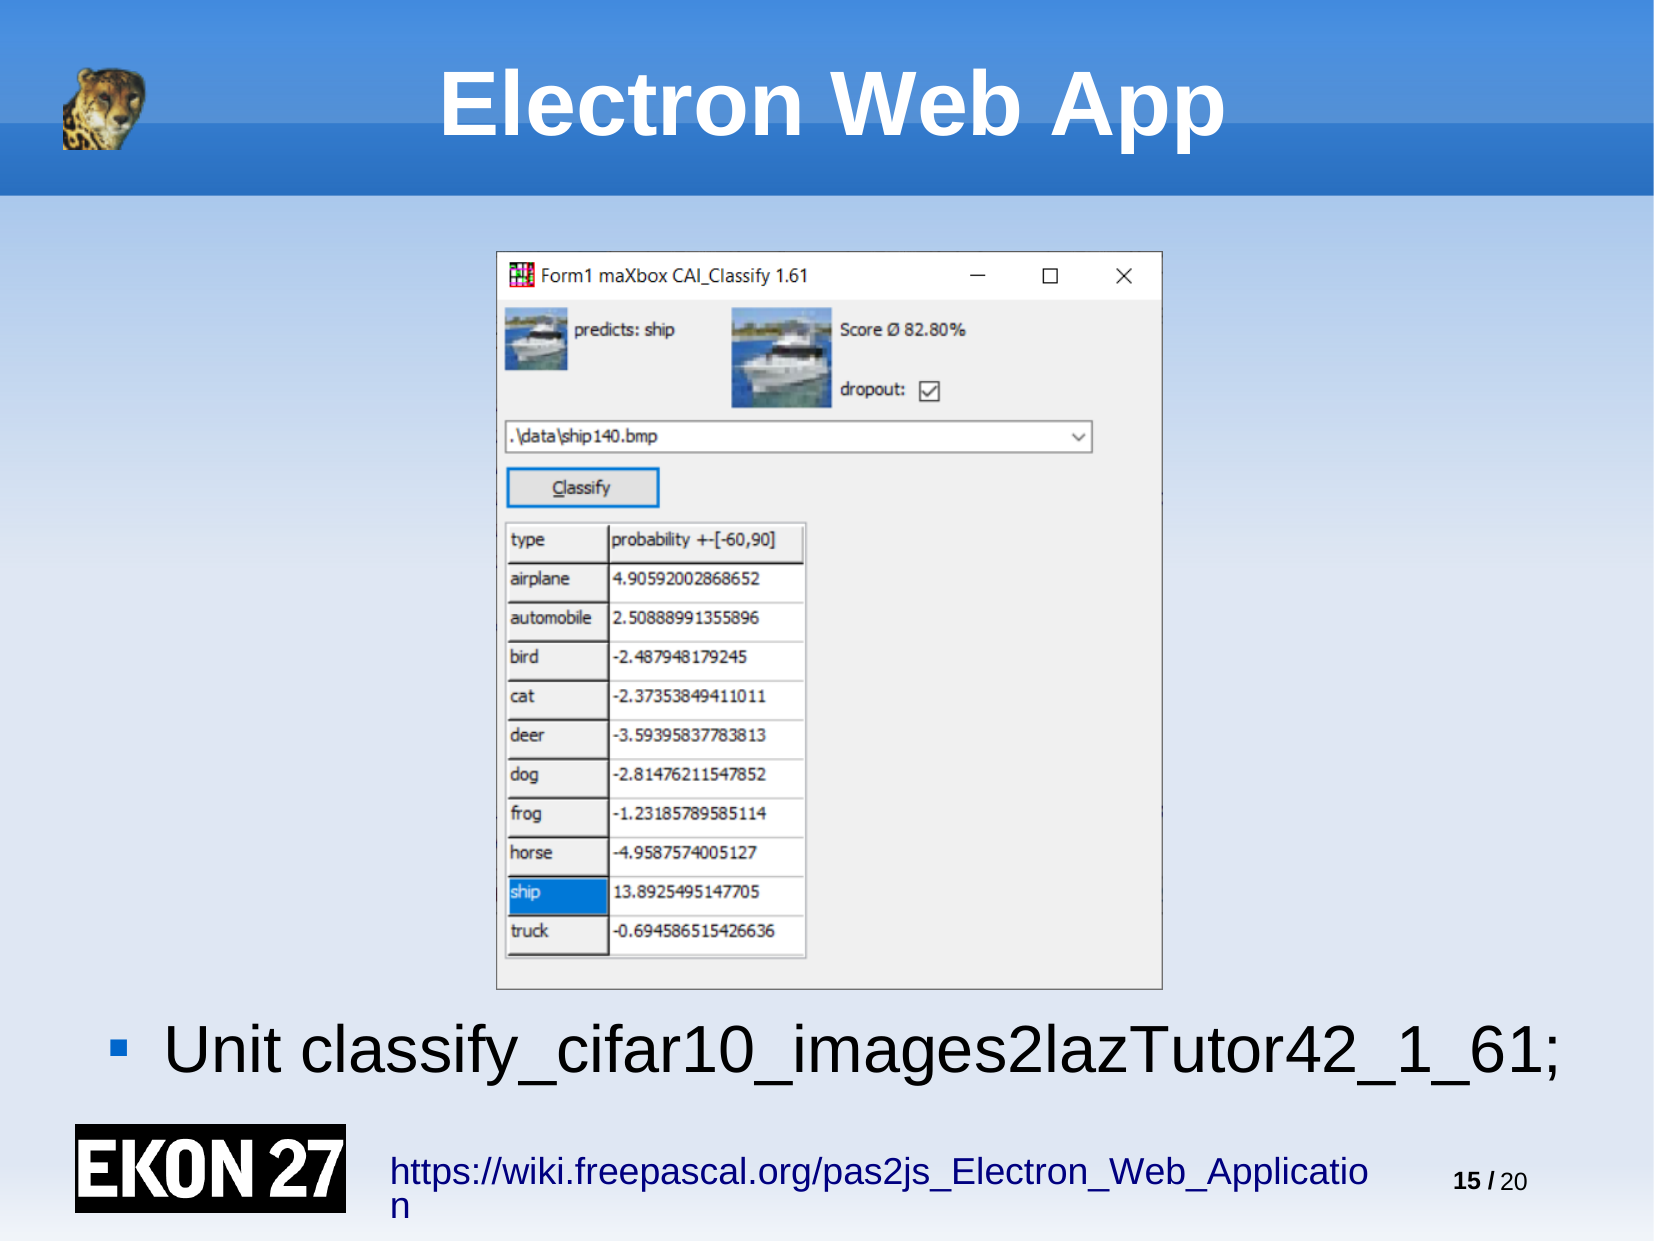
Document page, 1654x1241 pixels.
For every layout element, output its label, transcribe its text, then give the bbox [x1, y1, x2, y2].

text_box https://wiki.freepascal.org/pas2js_Electron_Web_Application [375, 1143, 1405, 1241]
list Unit classify_cifar10_images2lazTutor42_1_61; [75, 1012, 1613, 1163]
picture [0, 0, 1654, 1241]
title Electron Web App [76, 0, 1565, 208]
